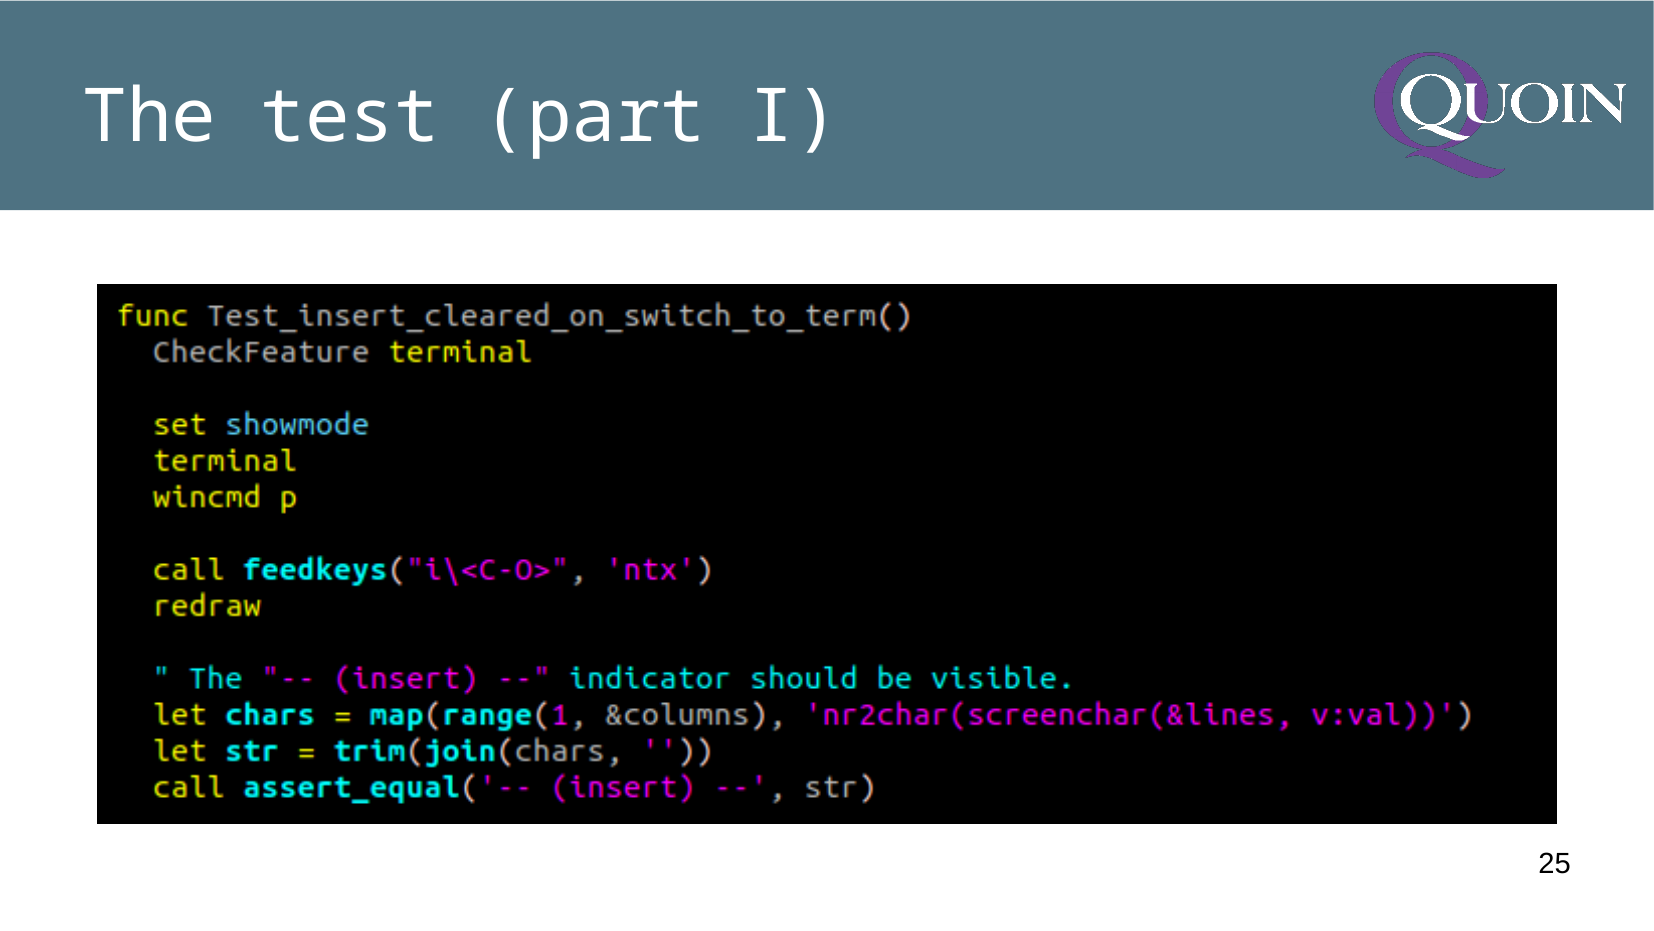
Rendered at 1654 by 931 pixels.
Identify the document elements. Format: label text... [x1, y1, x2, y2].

title The test (part I) [82, 35, 1235, 189]
picture [1372, 49, 1654, 180]
picture [97, 284, 1557, 824]
